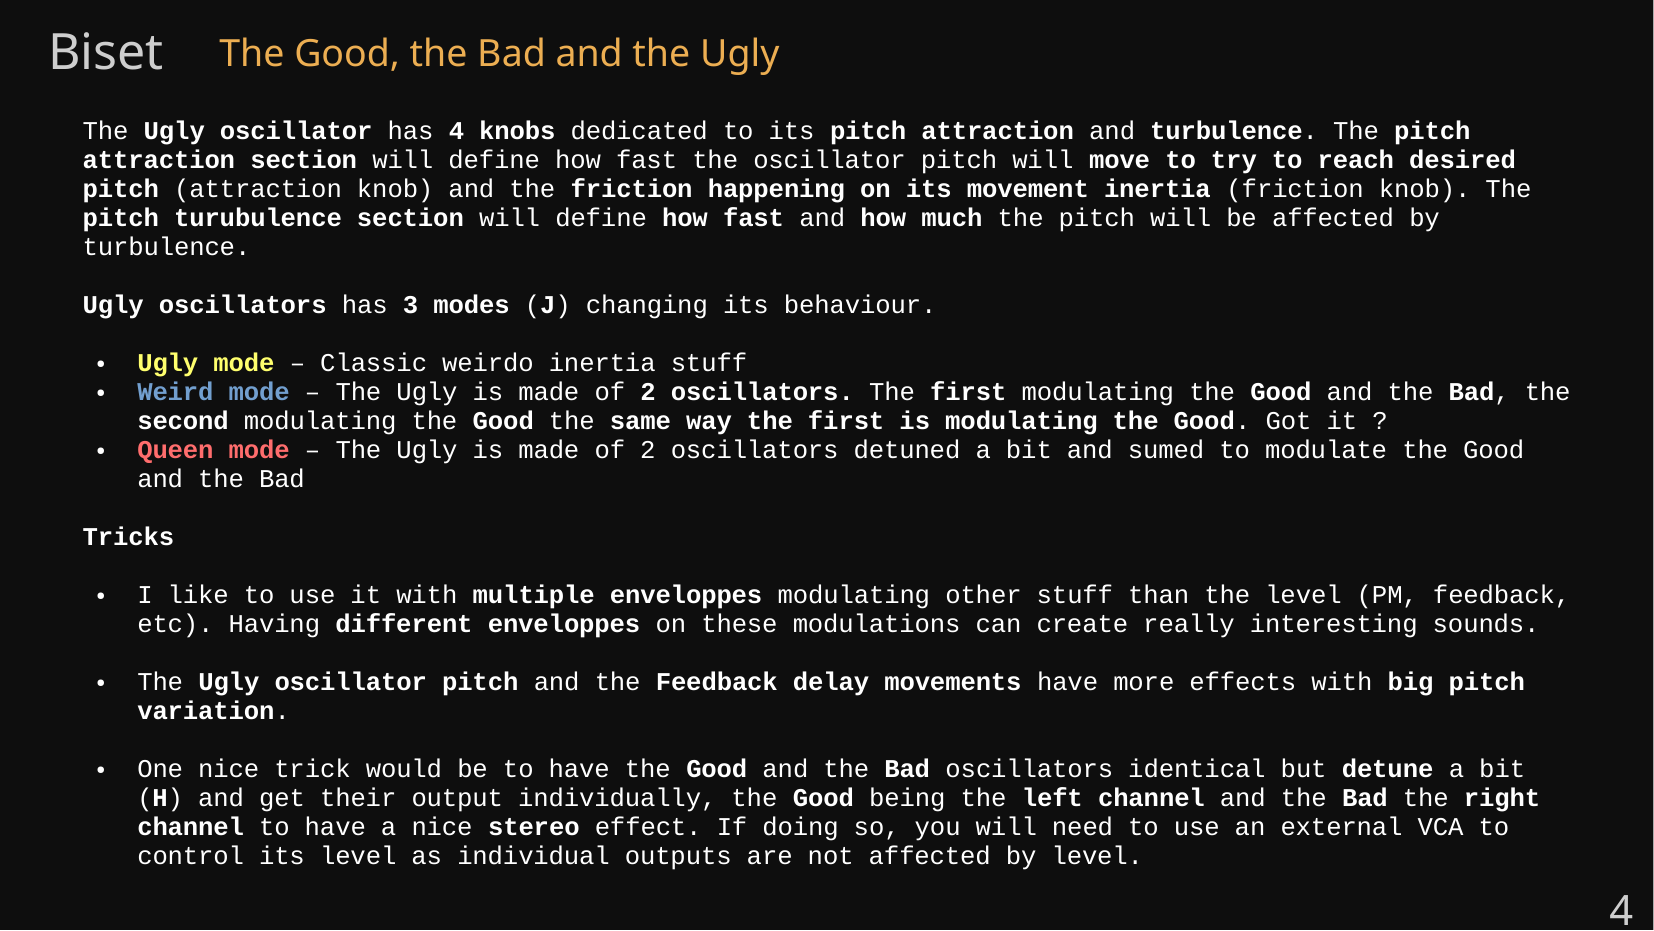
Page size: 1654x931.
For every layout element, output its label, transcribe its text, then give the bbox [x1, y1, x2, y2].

title Biset [5, 23, 207, 77]
text_box 4 [1594, 873, 1654, 931]
text_box The Good, the Bad and the Ugly [204, 19, 817, 125]
list The Ugly oscillator has 4 knobs dedicated to its pitch attraction and turbulence. The pitch attraction section will define how fast the oscillator pitch will move to try to reach desired pitch (attraction knob) and the friction happening on its movement inertia (friction knob). The pitch turubulence section will define how fast and how much the pitch will be affected by turbulence. Ugly oscillators has 3 modes (J) changing its behaviour. Ugly mode – Classic weirdo inertia stuff Weird mode – The Ugly is made of 2 oscillators. The first modulating the Good and the Bad, the second modulating the Good the same way the first is modulating the Good. Got it ? Queen mode – The Ugly is made of 2 oscillators detuned a bit and sumed to modulate the Good and the Bad Tricks I like to use it with multiple enveloppes modulating other stuff than the level (PM, feedback, etc). Having different enveloppes on these modulations can create really interesting sounds. The Ugly oscillator pitch and the Feedback delay movements have more effects with big pitch variation. One nice trick would be to have the Good and the Bad oscillators identical but detune a bit (H) and get their output individually, the Good being the left channel and the Bad the right channel to have a nice stereo effect. If doing so, you will need to use an external VCA to control its level as individual outputs are not affected by level. [82, 118, 1571, 886]
